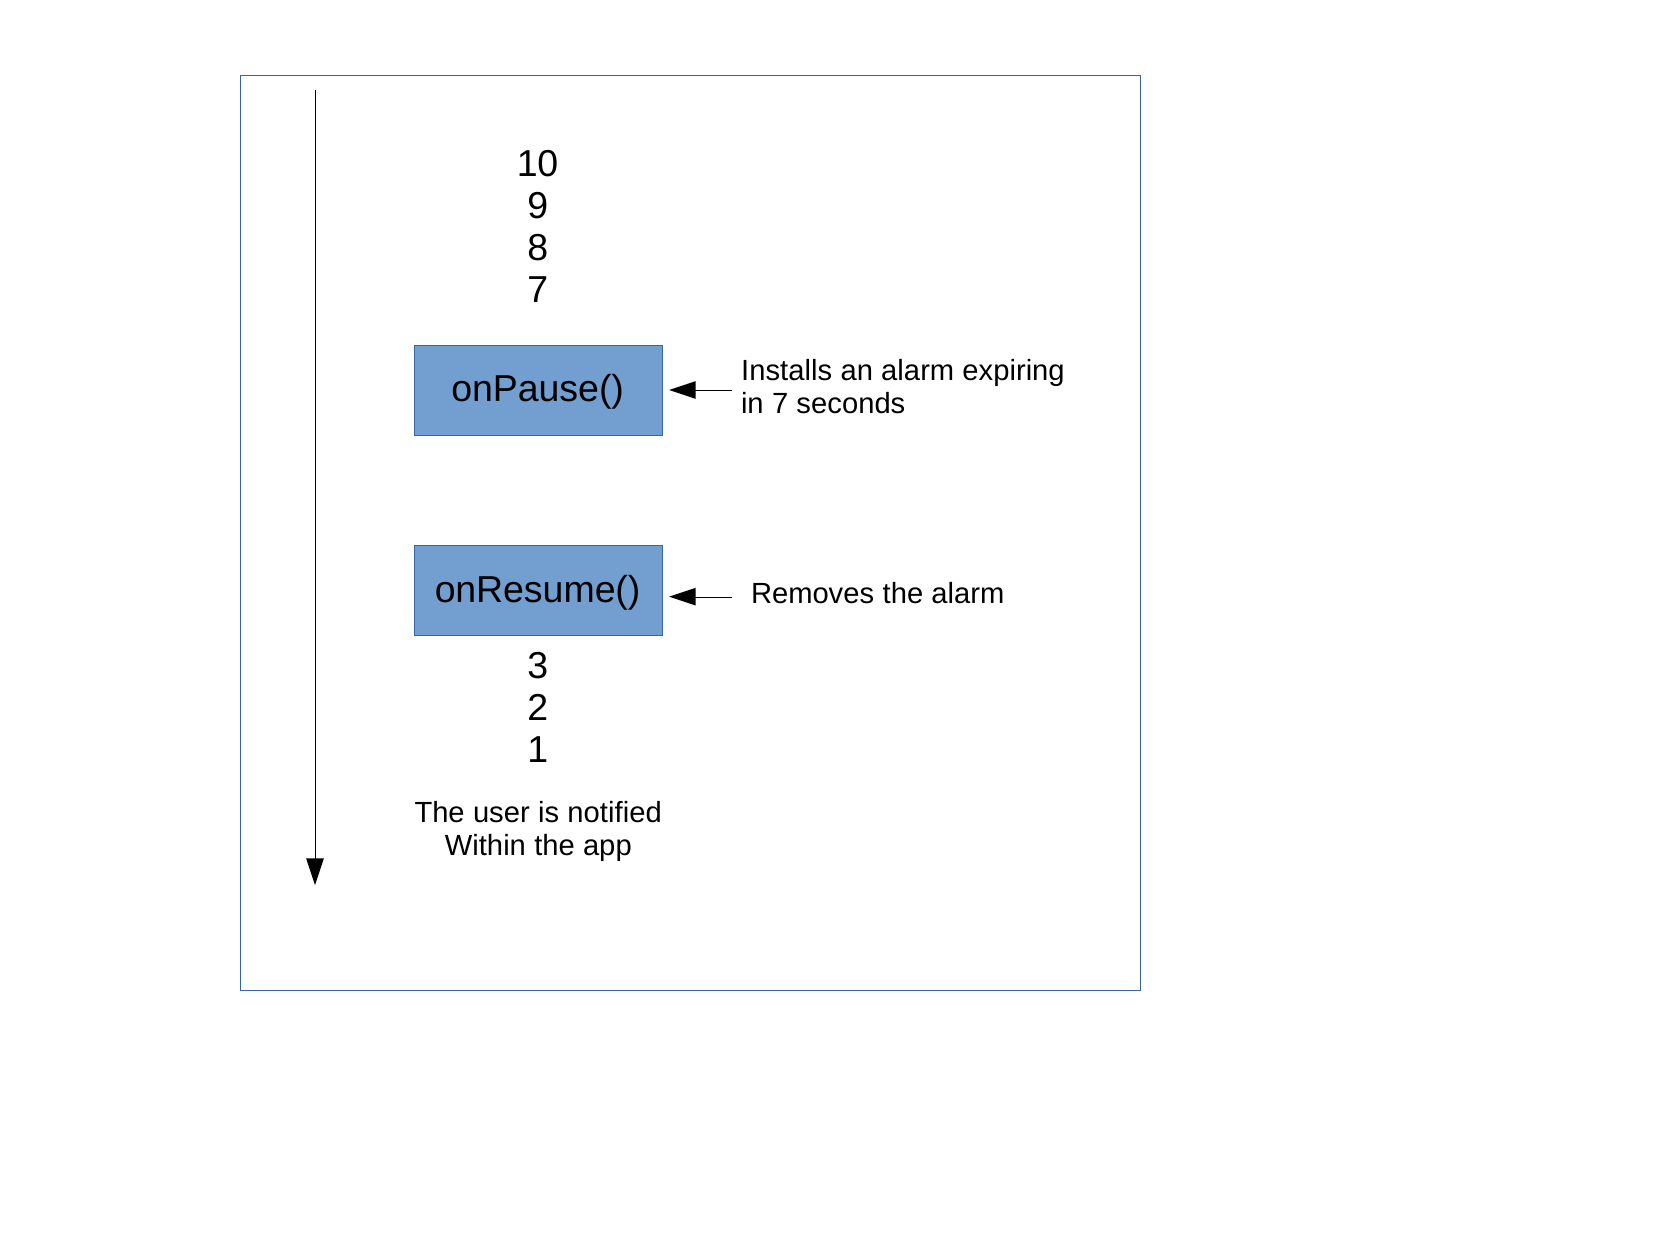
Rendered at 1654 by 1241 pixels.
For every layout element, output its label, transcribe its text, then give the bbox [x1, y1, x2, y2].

text_box 3 2 1 [512, 637, 563, 778]
text_box The user is notified Within the app [399, 788, 678, 869]
text_box Removes the alarm [736, 570, 1021, 618]
text_box onResume() [420, 560, 656, 618]
text_box [240, 75, 1141, 991]
text_box 10 9 8 7 [502, 135, 574, 318]
text_box onPause() [436, 360, 639, 417]
text_box Installs an alarm expiring in 7 seconds [726, 346, 1089, 428]
